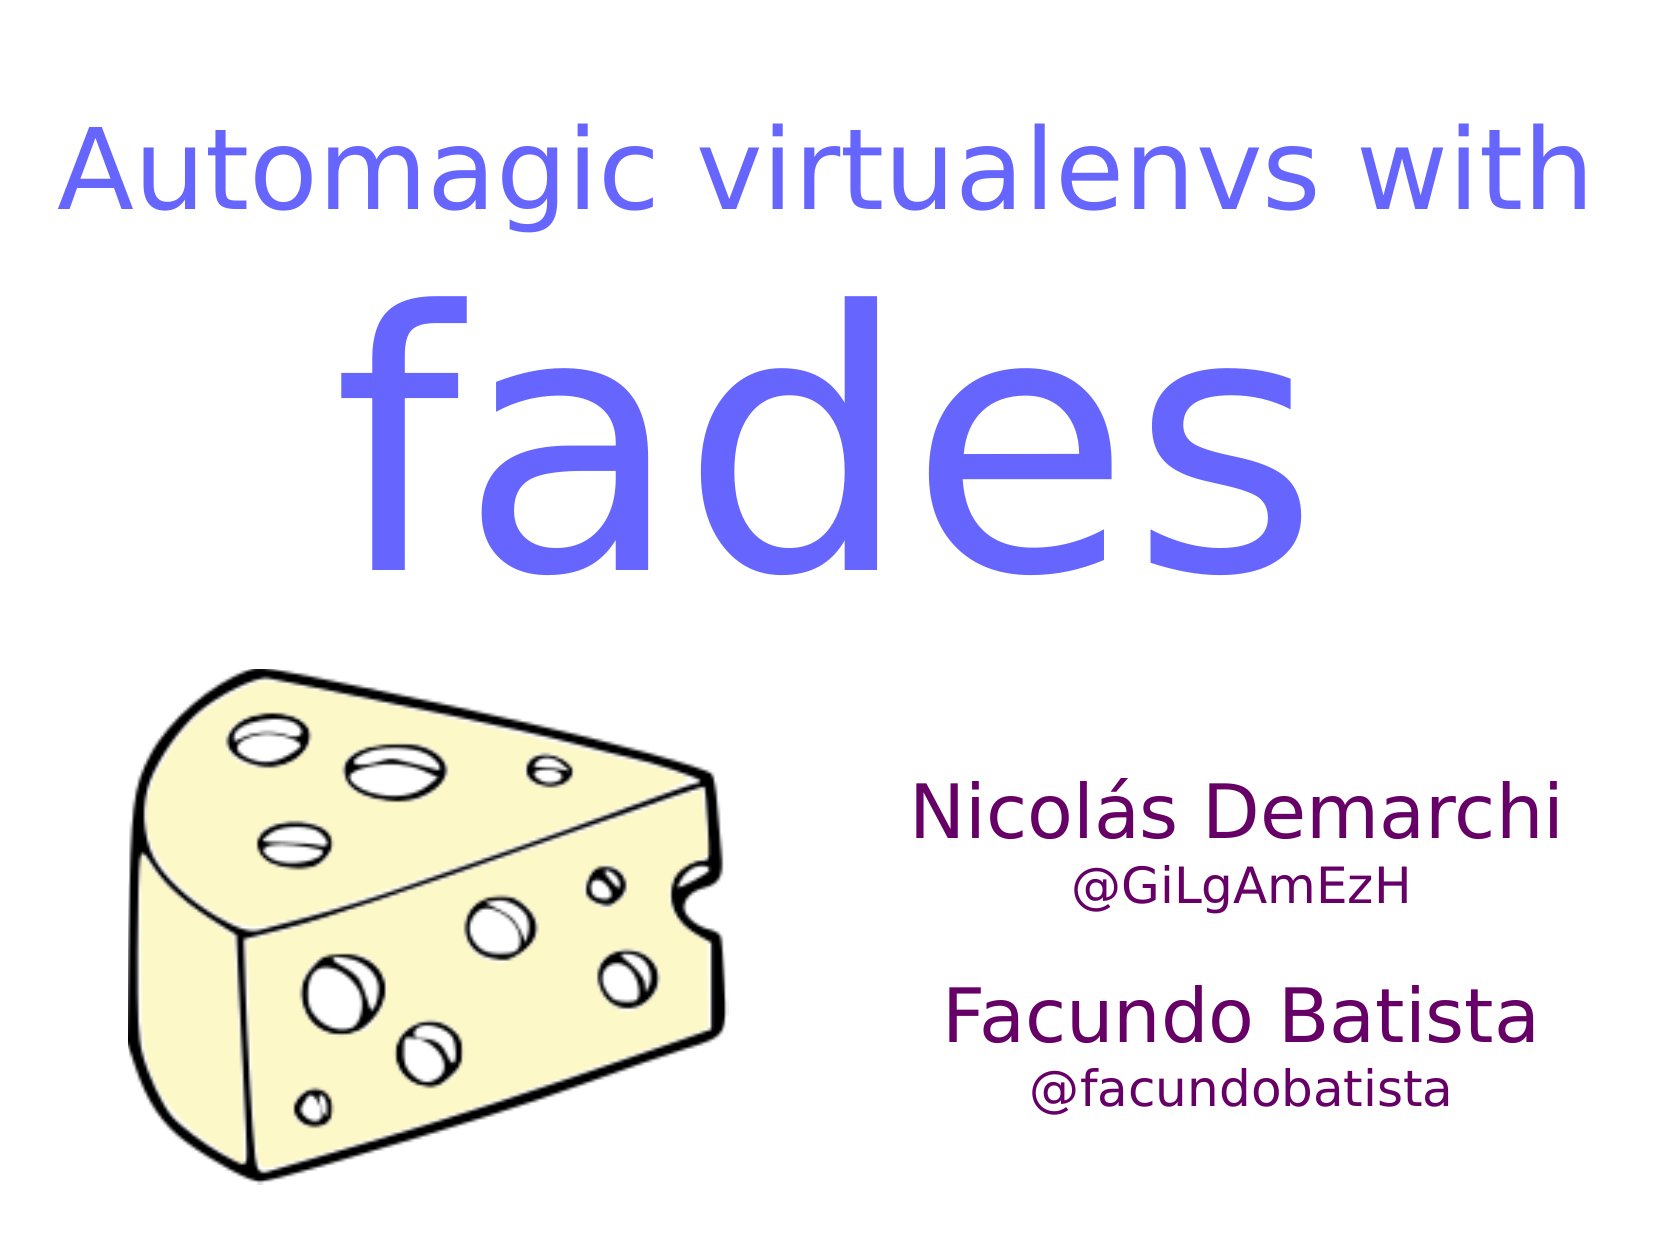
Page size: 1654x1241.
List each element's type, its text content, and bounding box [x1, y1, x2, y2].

title Automagic virtualenvs with fades [0, 45, 1654, 715]
title Nicolás Demarchi @GiLgAmEzH Facundo Batista @facundobatista [902, 769, 1582, 1119]
picture [128, 715, 729, 1186]
